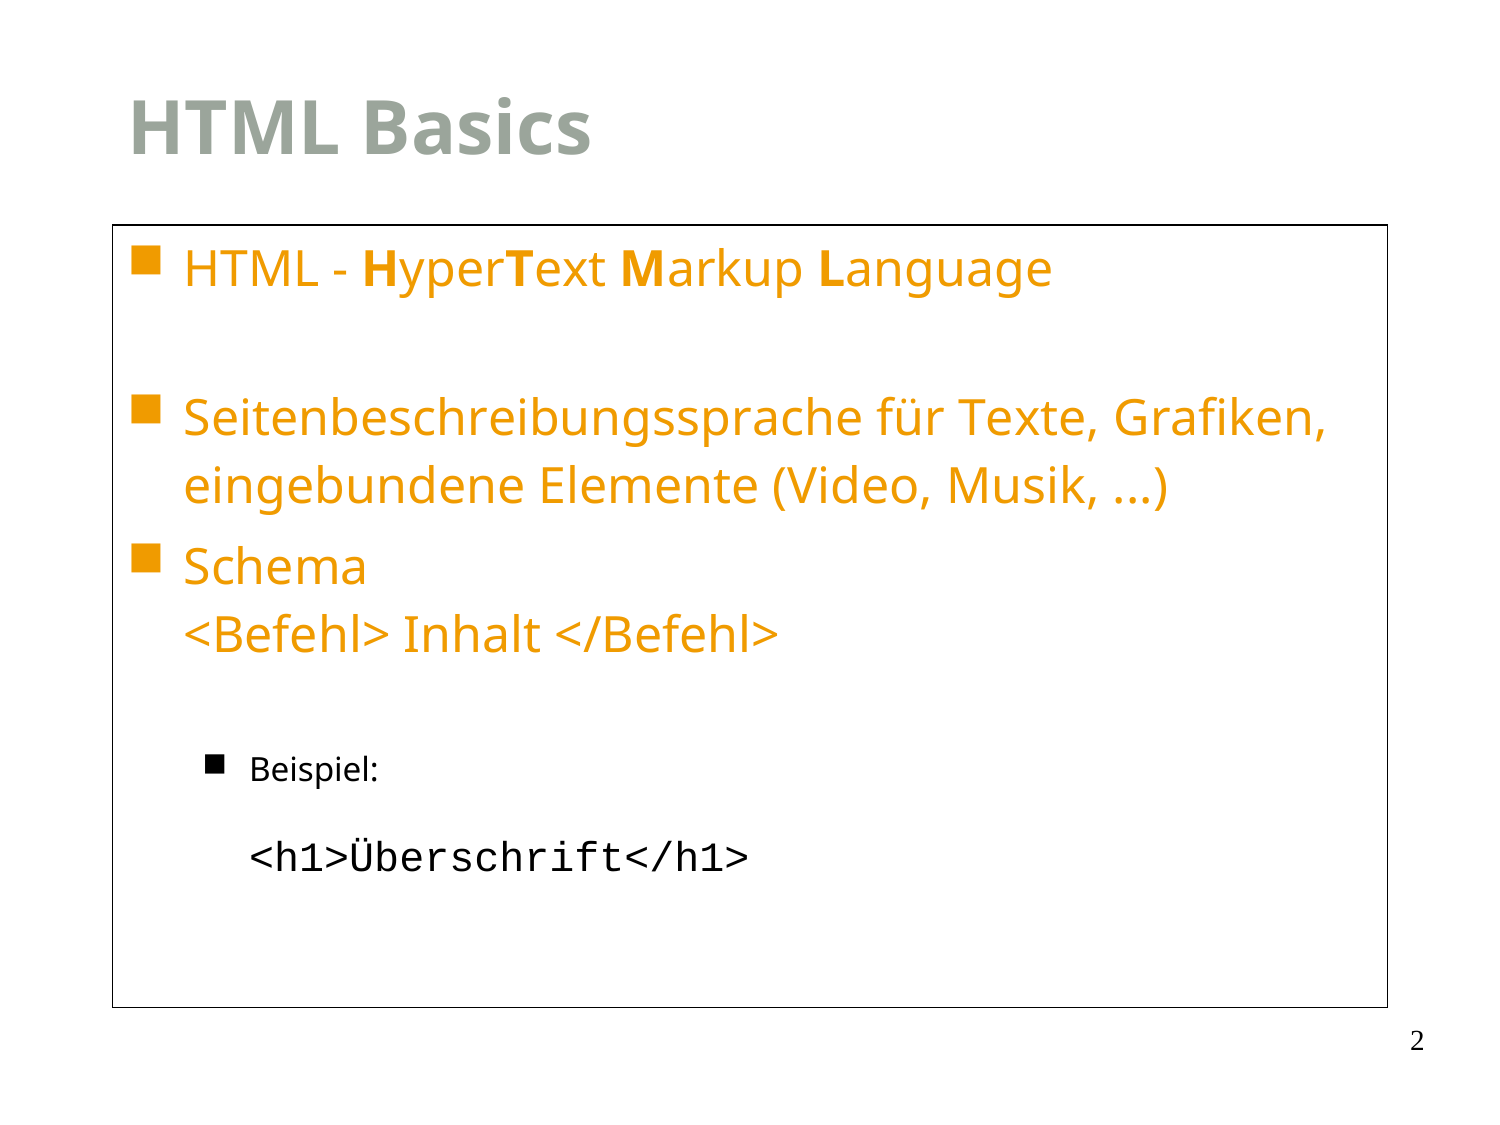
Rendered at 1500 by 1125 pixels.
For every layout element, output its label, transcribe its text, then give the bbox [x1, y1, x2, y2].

title HTML Basics [112, 71, 1388, 179]
list HTML - HyperText Markup Language Seitenbeschreibungssprache für Texte, Grafiken, eingebundene Elemente (Video, Musik, ...) Schema <Befehl> Inhalt </Befehl> Beispiel: <h1>Überschrift</h1> [112, 224, 1388, 1007]
